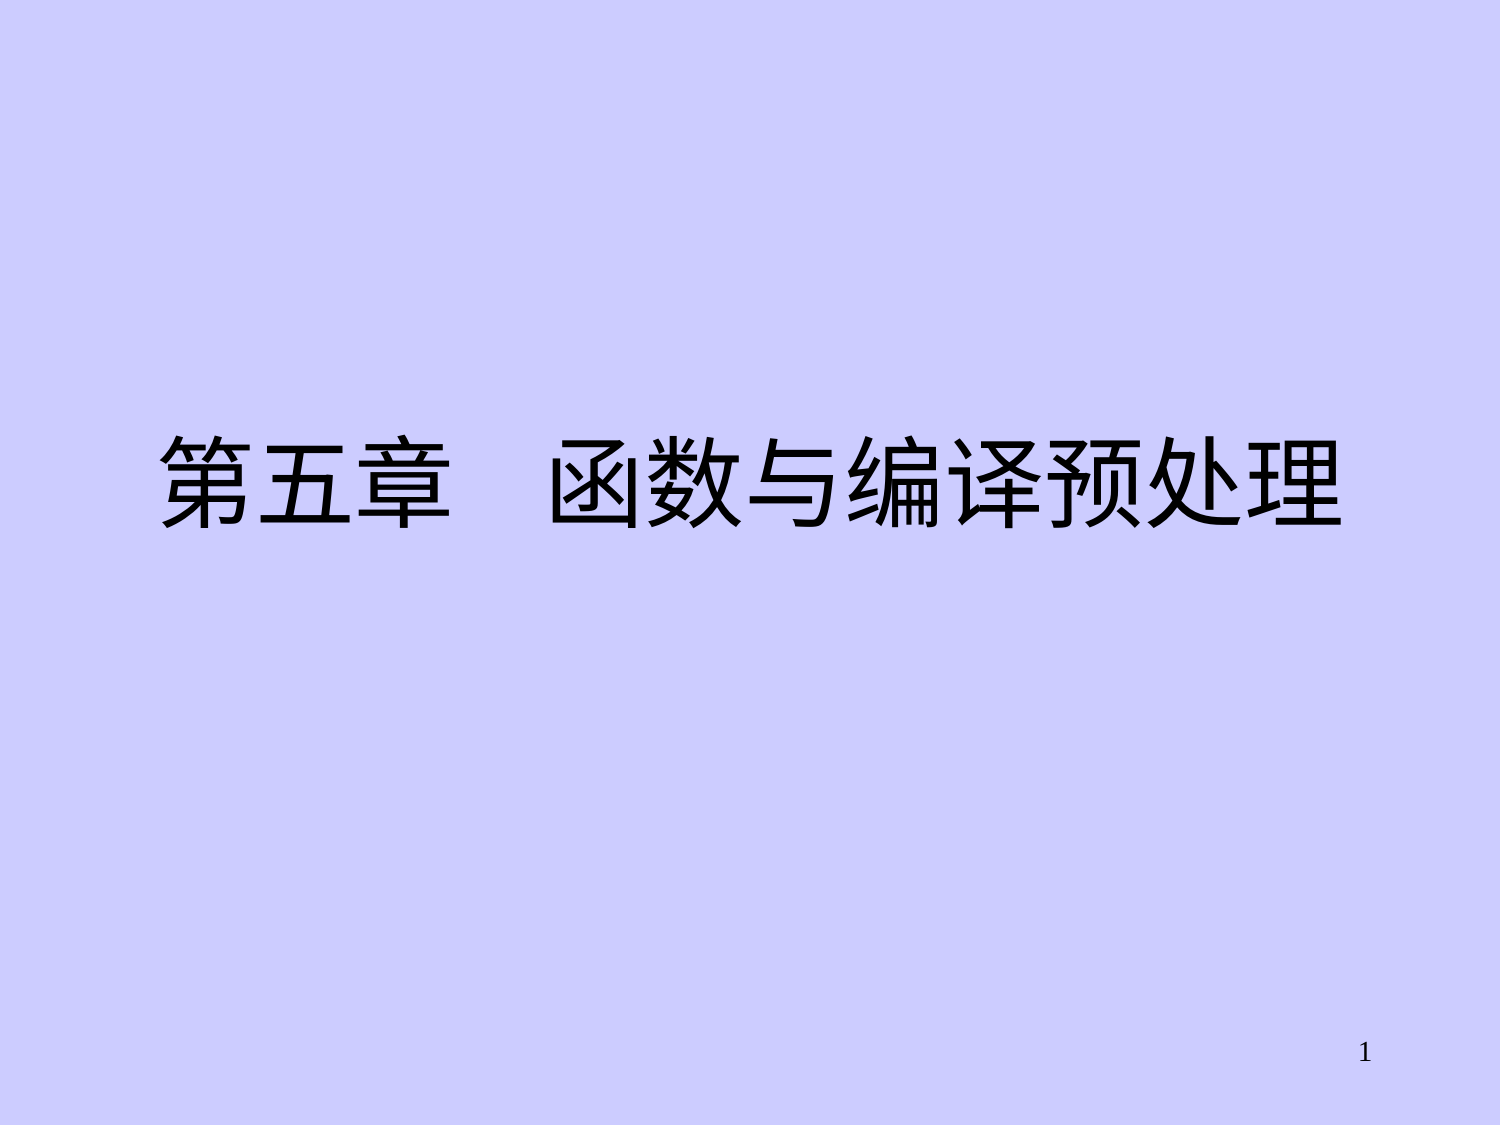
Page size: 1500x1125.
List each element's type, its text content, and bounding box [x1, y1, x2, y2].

text_box 第五章 函数与编译预处理 [112, 412, 1388, 548]
text_box <编号> [1074, 1025, 1388, 1101]
